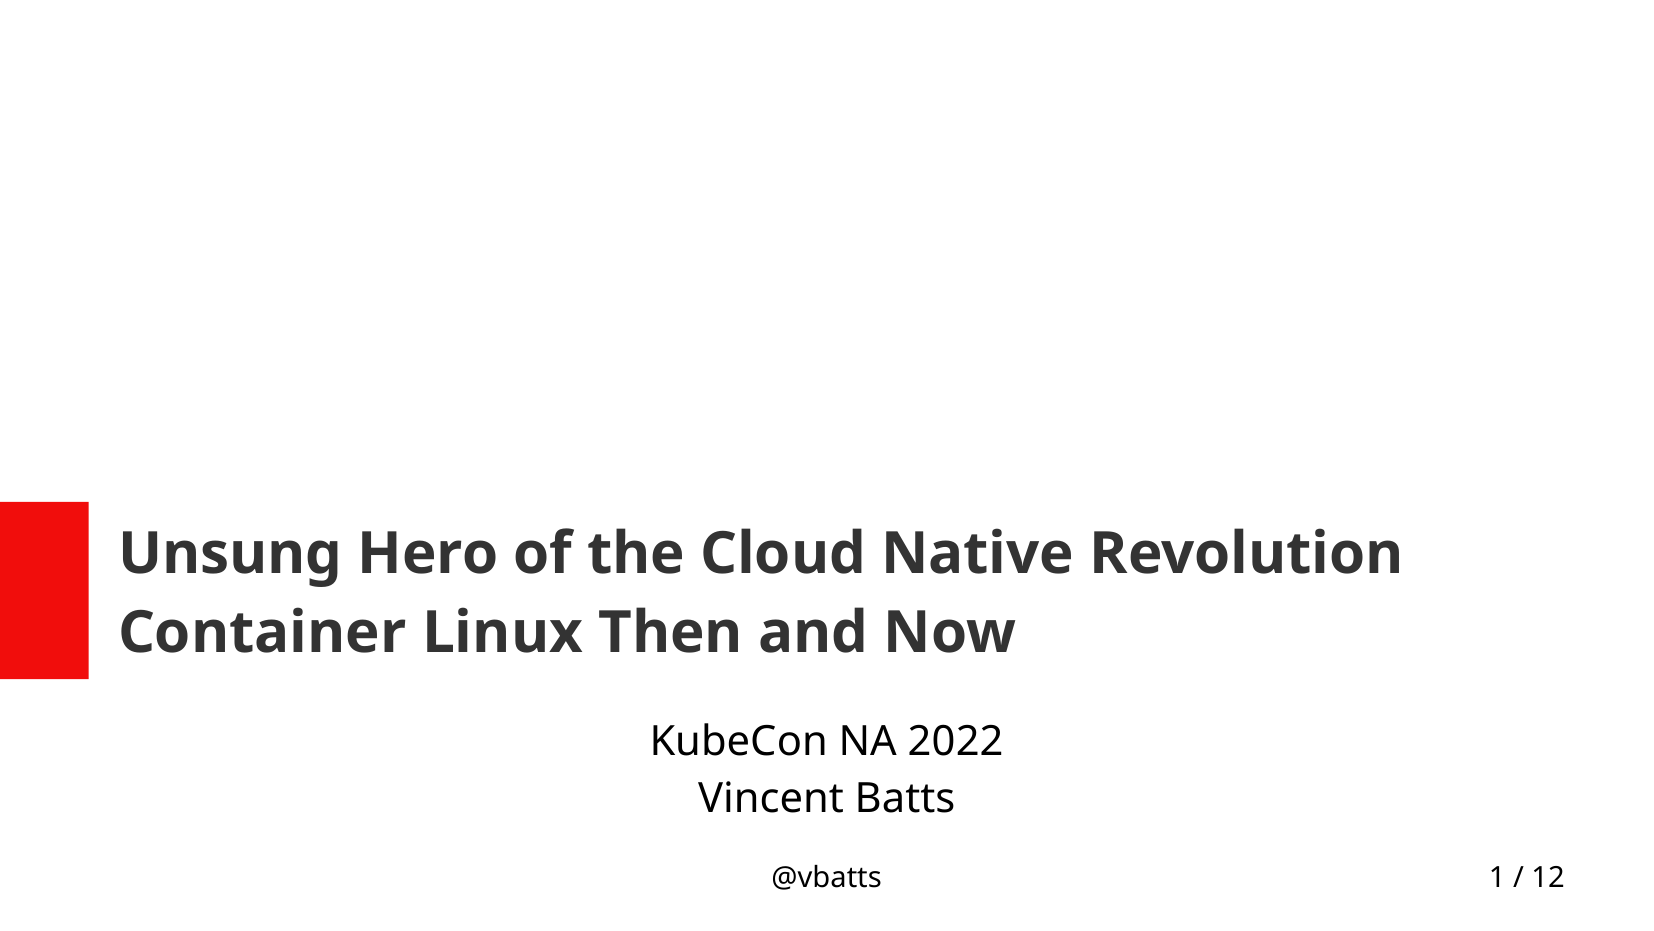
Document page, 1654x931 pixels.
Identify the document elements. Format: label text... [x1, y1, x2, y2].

subtitle KubeCon NA 2022 Vincent Batts [118, 708, 1536, 827]
title Unsung Hero of the Cloud Native Revolution Container Linux Then and Now [118, 488, 1536, 693]
